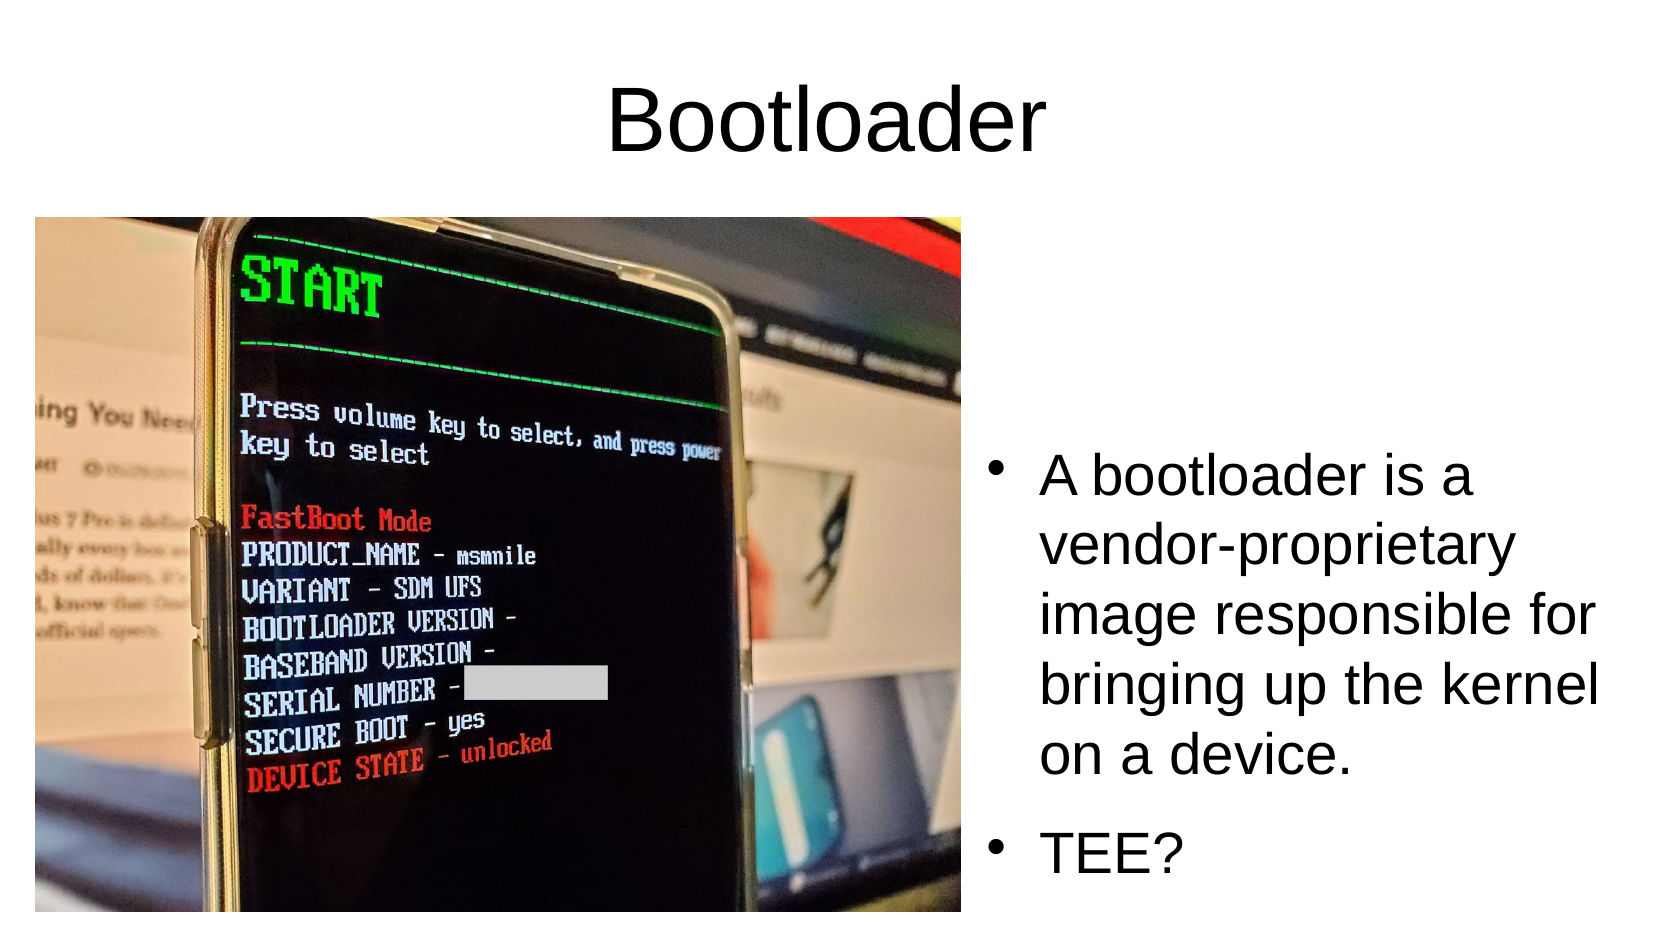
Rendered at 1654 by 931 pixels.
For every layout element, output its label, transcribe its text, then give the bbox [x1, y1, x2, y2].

picture [35, 217, 961, 912]
text_box A bootloader is a vendor-proprietary image responsible for bringing up the kernel on a device. TEE? [968, 217, 1654, 931]
text_box Bootloader [82, 37, 1571, 193]
